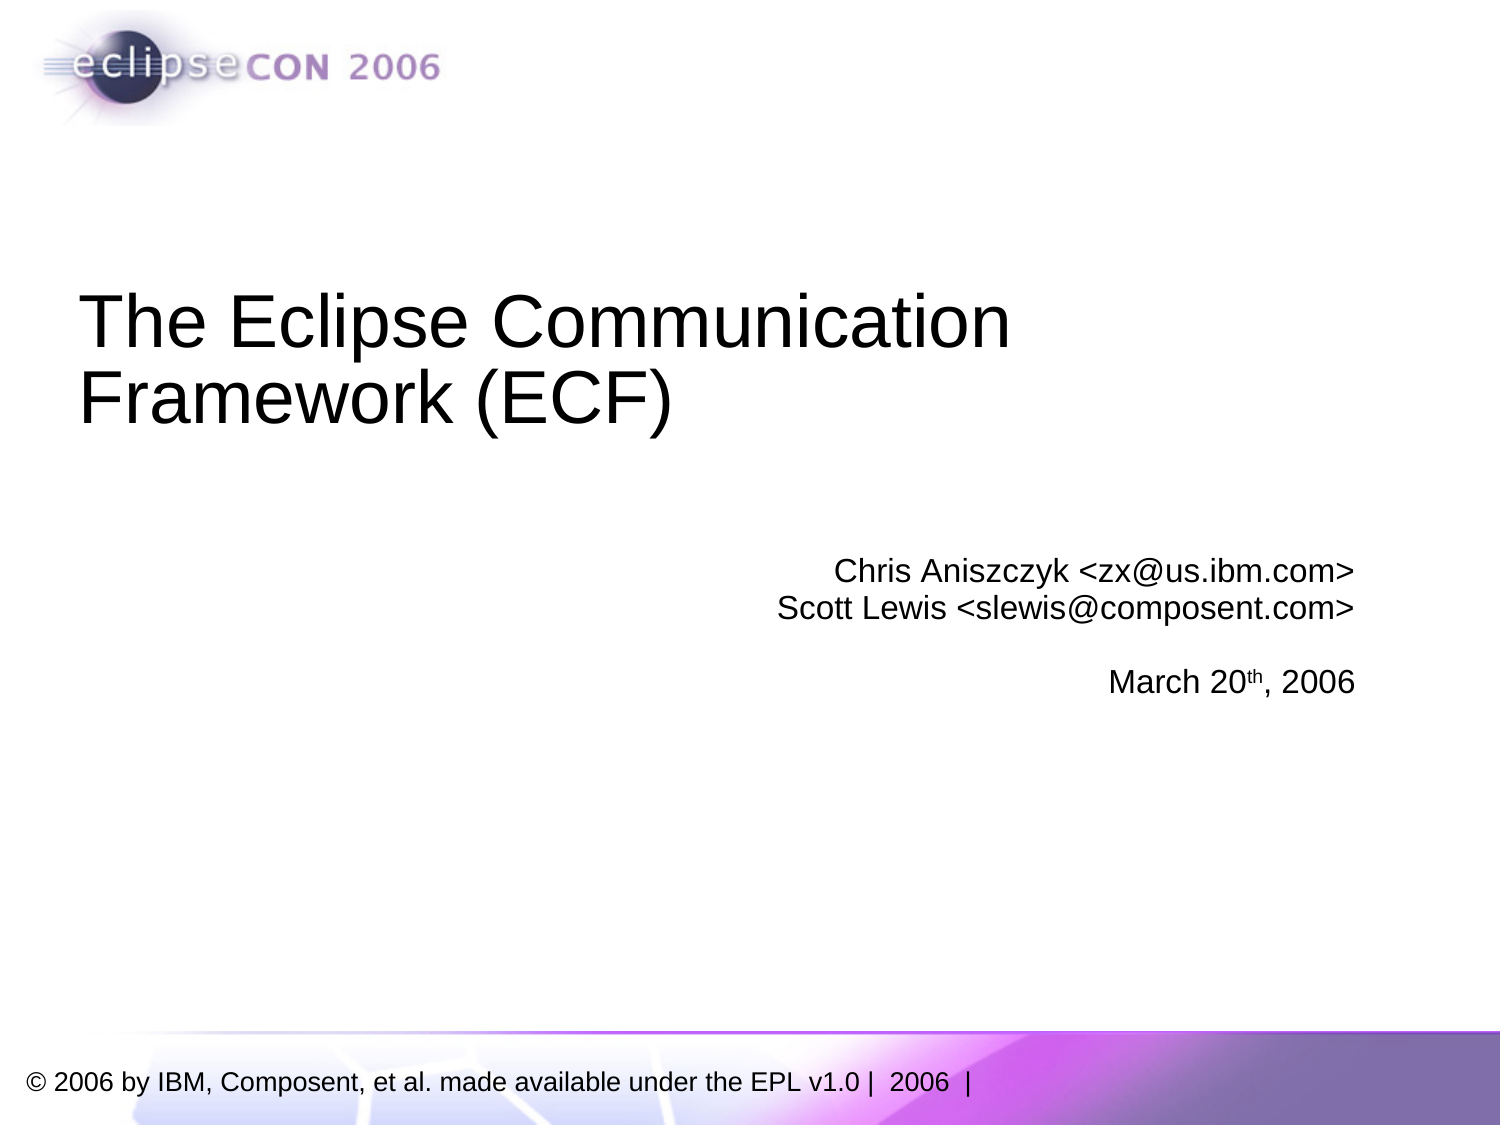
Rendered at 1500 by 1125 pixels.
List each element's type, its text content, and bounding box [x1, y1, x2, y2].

picture [0, 1031, 1500, 1125]
title The Eclipse Communication Framework (ECF) [64, 279, 1369, 522]
picture [31, 10, 1040, 126]
subtitle Chris Aniszczyk <zx@us.ibm.com> Scott Lewis <slewis@composent.com> March 20th, 2006 [319, 544, 1371, 770]
